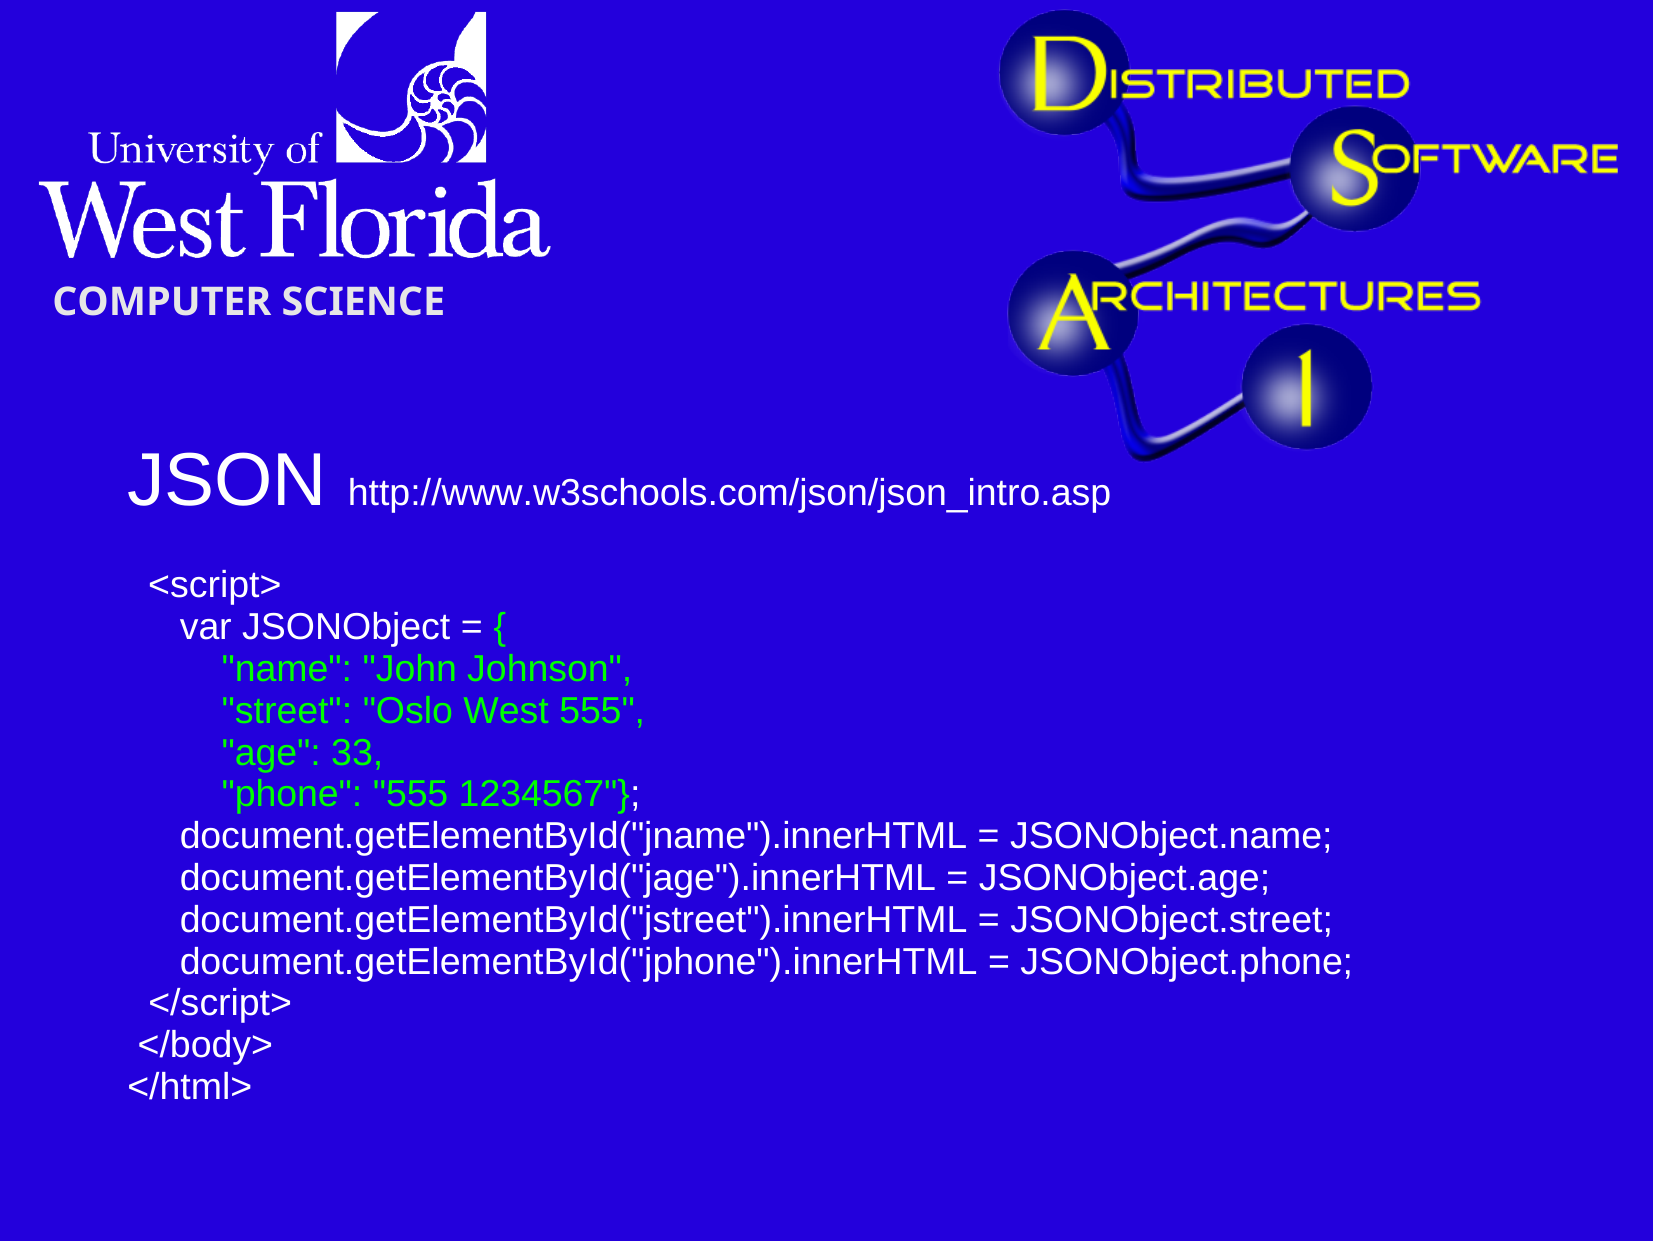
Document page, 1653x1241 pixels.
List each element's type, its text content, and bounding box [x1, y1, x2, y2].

picture [37, 0, 558, 262]
picture [910, 0, 1653, 506]
text_box JSON http://www.w3schools.com/json/json_intro.asp <script> var JSONObject = { "name": "John Johnson", "street": "Oslo West 555", "age": 33, "phone": "555 1234567"}; document.getElementById("jname").innerHTML = JSONObject.name; document.getElementById("jage").innerHTML = JSONObject.age; document.getElementById("jstreet").innerHTML = JSONObject.street; document.getElementById("jphone").innerHTML = JSONObject.phone; </script> </body> </html> [112, 426, 1388, 731]
text_box COMPUTER SCIENCE [37, 262, 562, 333]
